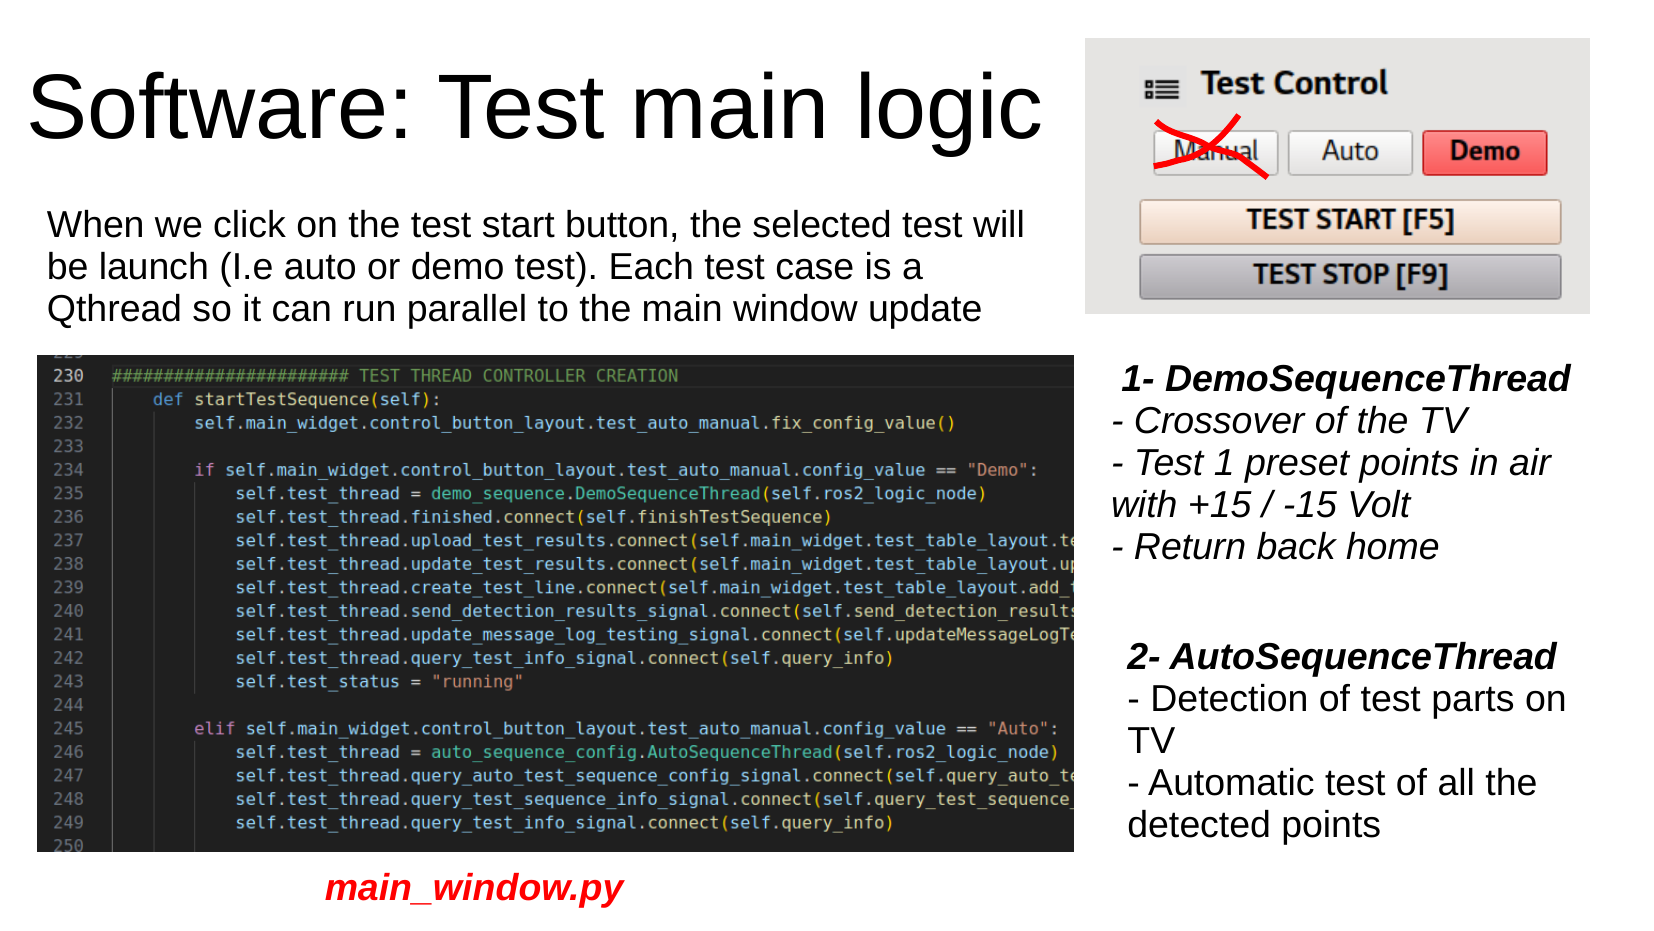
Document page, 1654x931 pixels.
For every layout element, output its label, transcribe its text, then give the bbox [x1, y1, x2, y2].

title Software: Test main logic [0, 29, 1186, 185]
picture [1085, 38, 1590, 314]
text_box 2- AutoSequenceThread - Detection of test parts on TV - Automatic test of all the detected points [1112, 632, 1624, 848]
picture [37, 355, 1074, 852]
text_box main_window.py [310, 812, 984, 931]
text_box 1- DemoSequenceThread - Crossover of the TV - Test 1 preset points in air with +15 / -15 Volt - Return back home [1096, 378, 1602, 588]
text_box When we click on the test start button, the selected test will be launch (I.e auto or demo test). Each test case is a Qthread so it can run parallel to the main window update [32, 154, 1047, 380]
